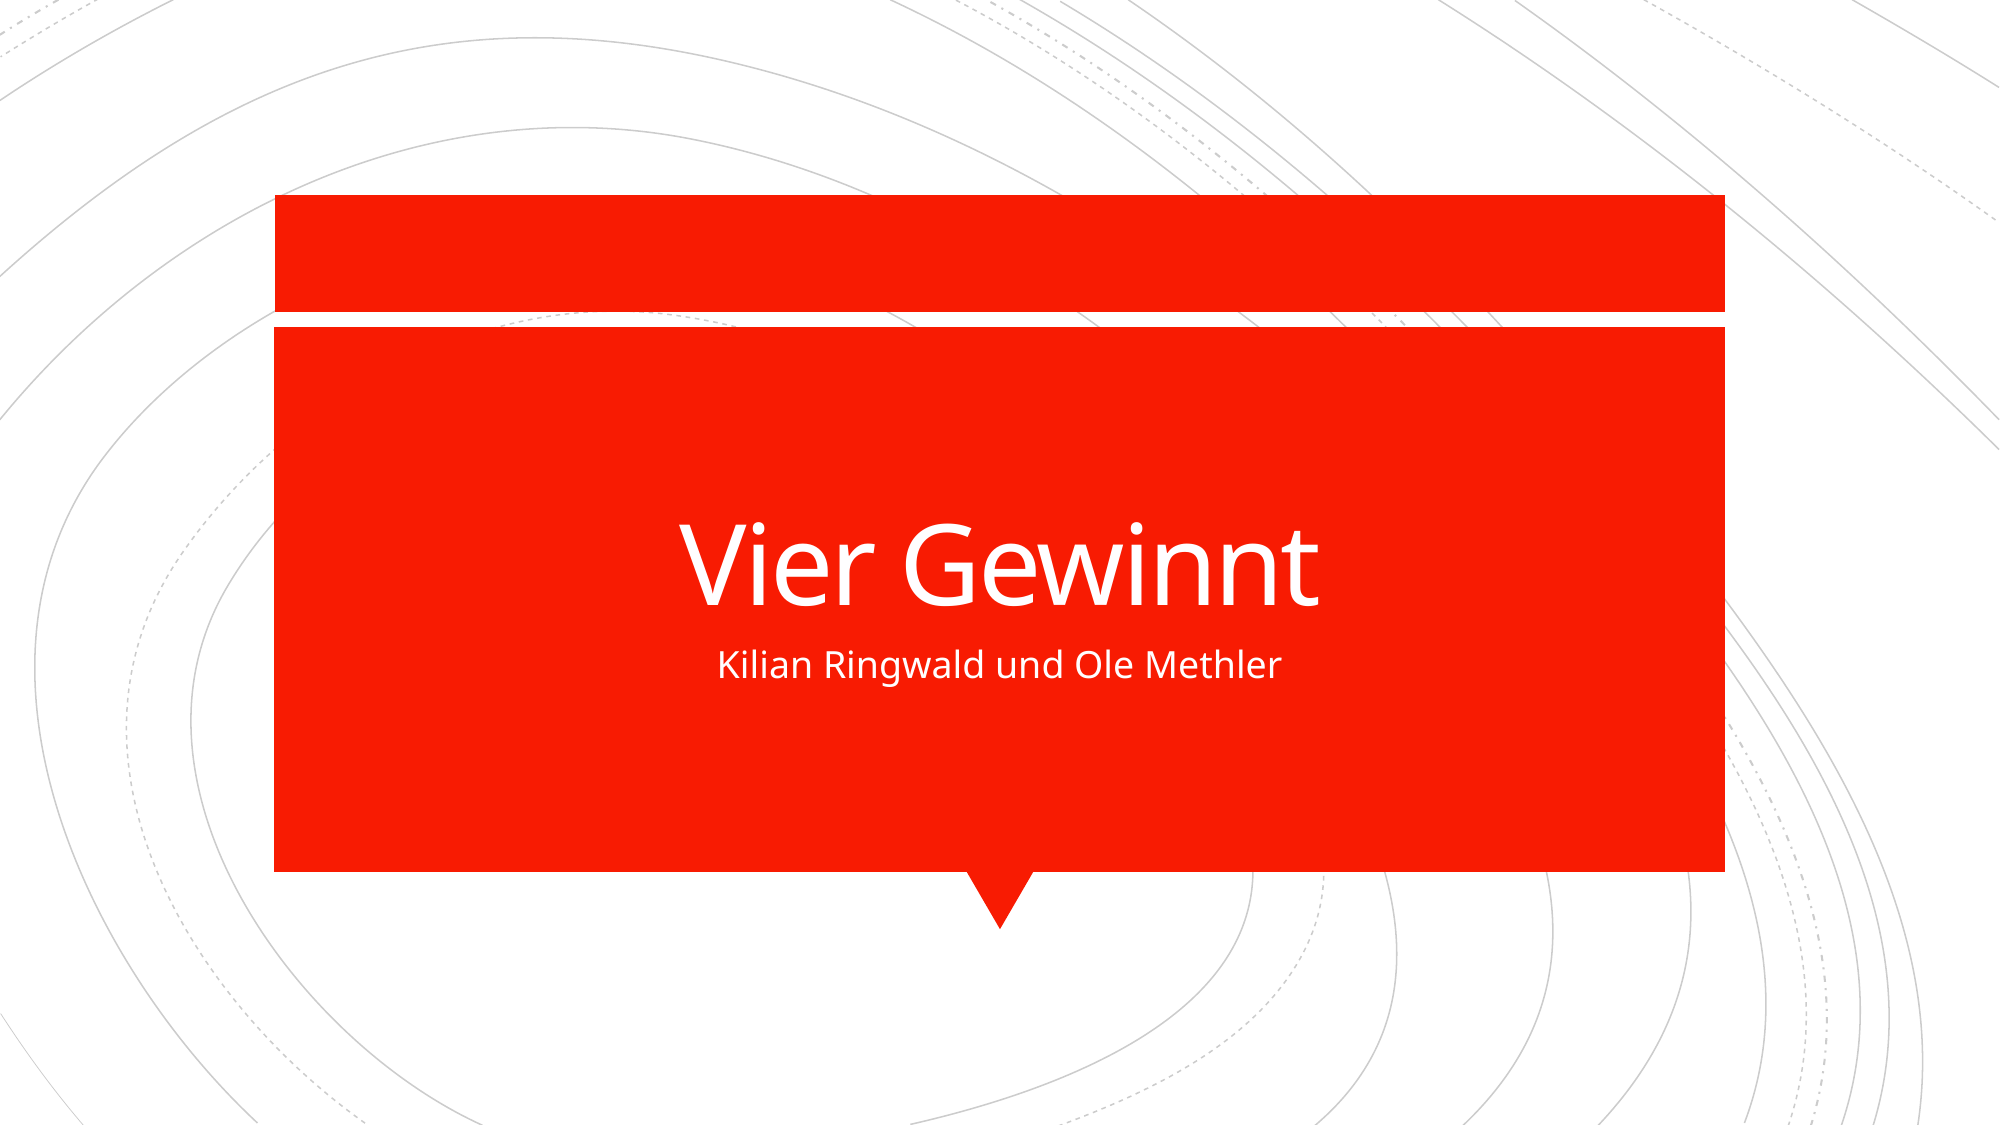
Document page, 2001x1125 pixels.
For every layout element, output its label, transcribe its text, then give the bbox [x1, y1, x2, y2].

subtitle Kilian Ringwald und Ole Methler [288, 640, 1712, 858]
title Vier Gewinnt [288, 340, 1713, 628]
